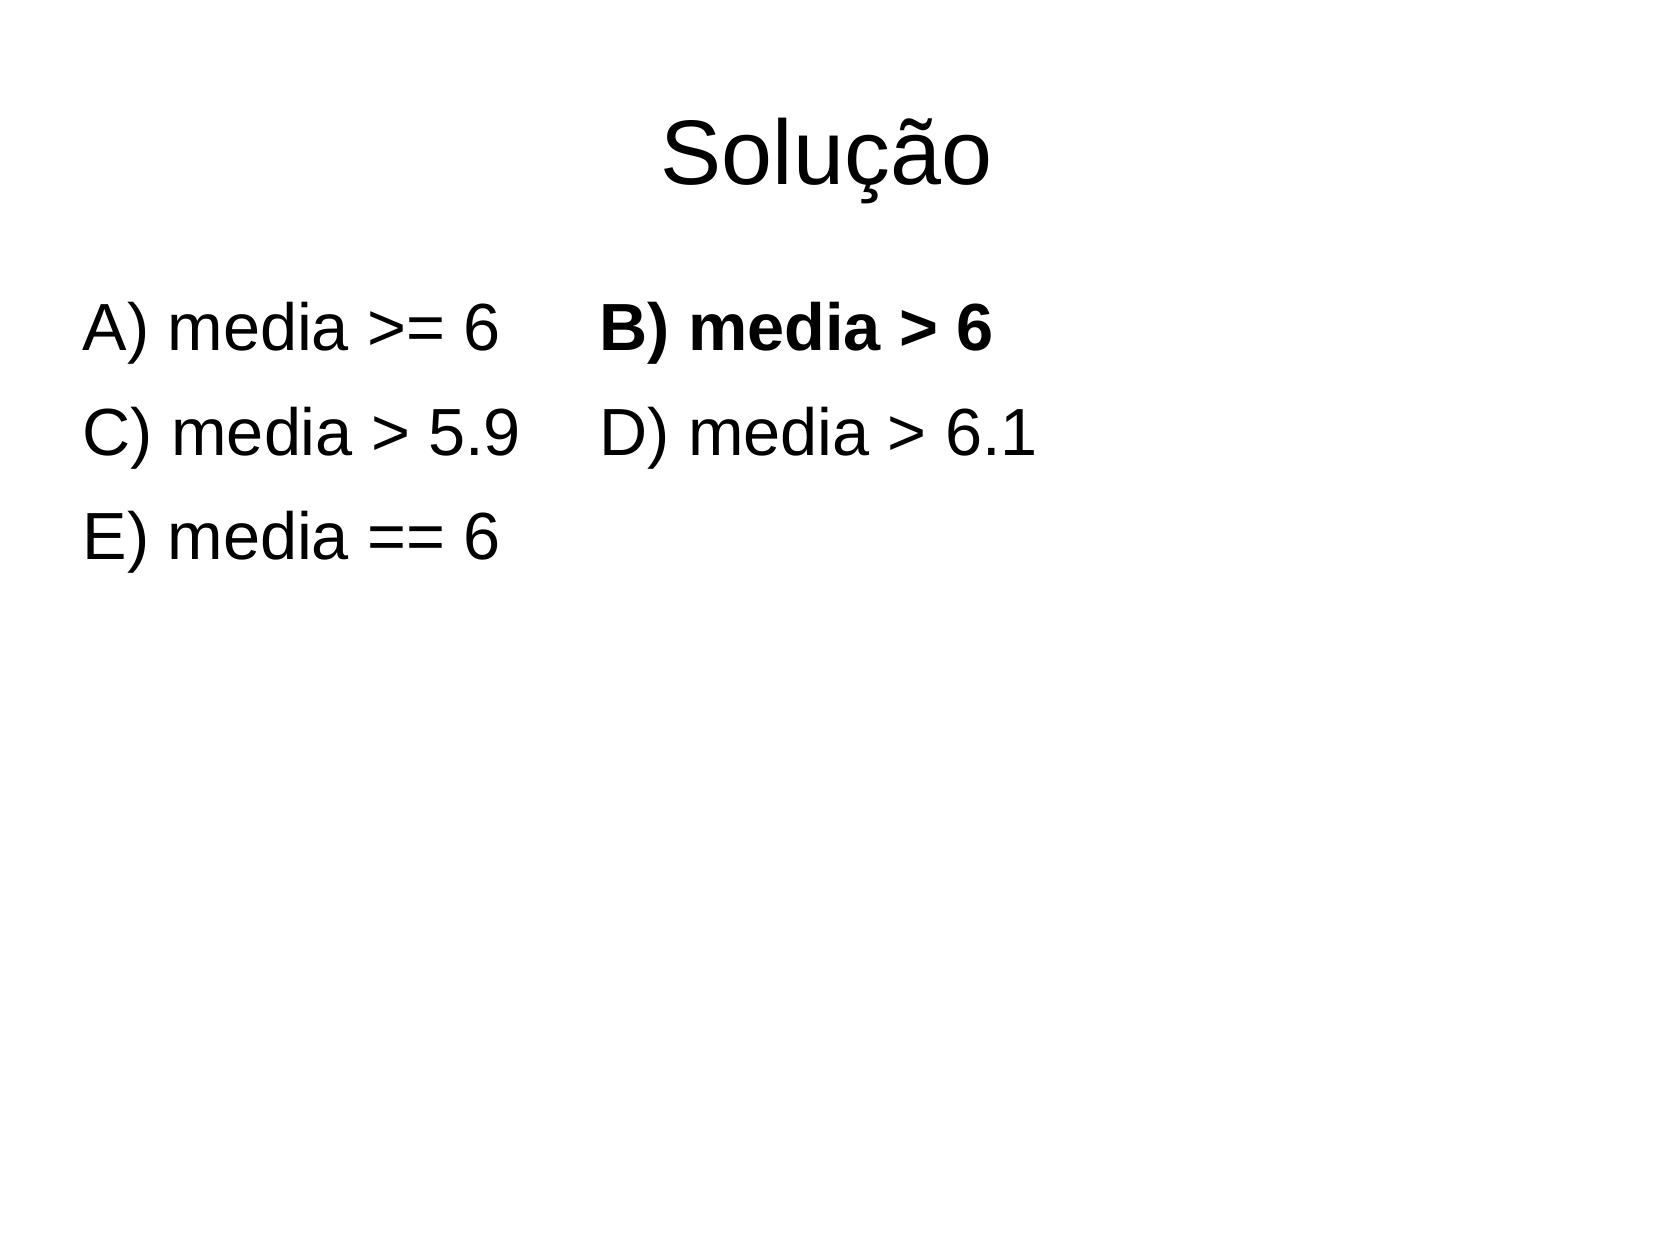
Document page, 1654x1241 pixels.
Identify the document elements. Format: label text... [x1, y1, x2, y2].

title Solução [82, 49, 1571, 257]
list A) media >= 6 B) media > 6 C) media > 5.9 D) media > 6.1 E) media == 6 [82, 290, 1571, 1109]
